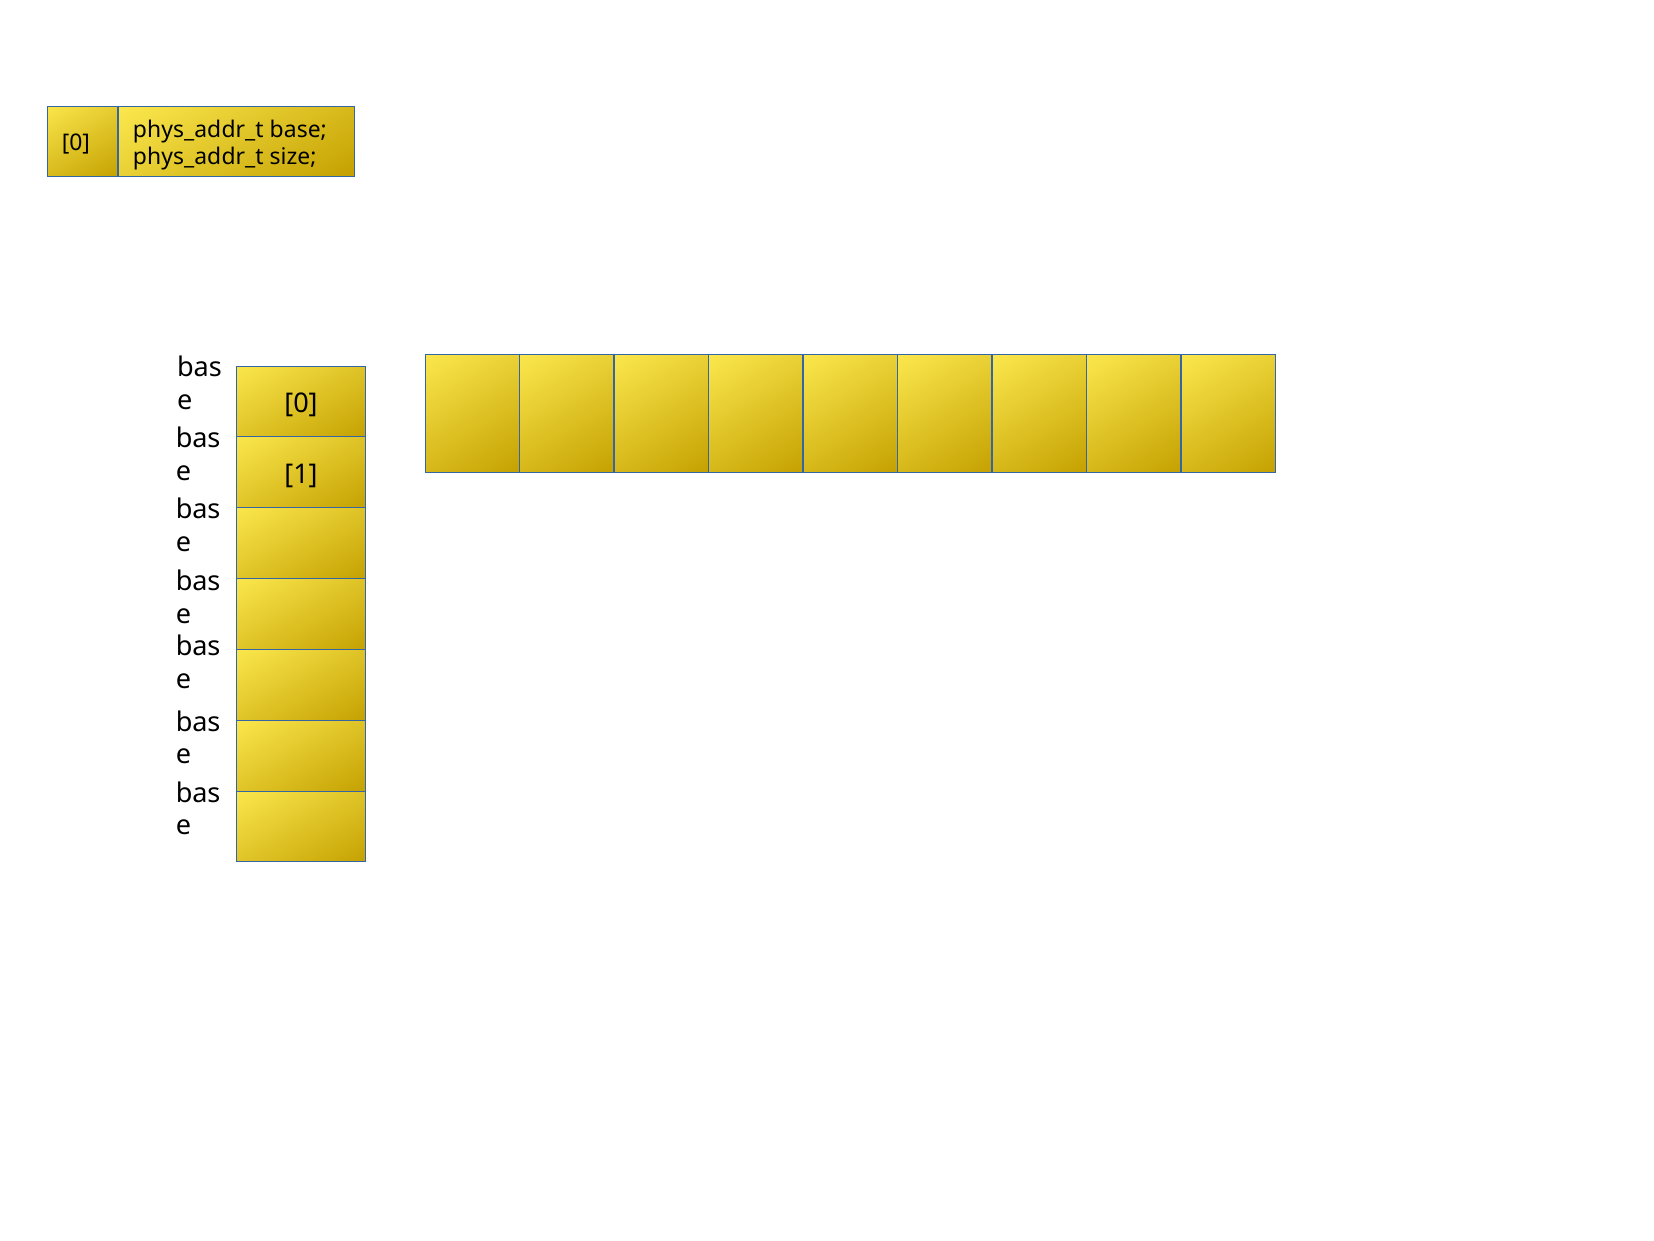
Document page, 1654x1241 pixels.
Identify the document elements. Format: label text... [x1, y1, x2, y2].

text_box base [161, 621, 248, 668]
text_box base [161, 767, 248, 814]
text_box [1] [236, 436, 366, 507]
text_box base [162, 342, 249, 389]
text_box [0] [236, 366, 366, 436]
text_box base [161, 413, 248, 460]
text_box [425, 354, 1276, 473]
text_box phys_addr_t base; phys_addr_t size; [118, 106, 355, 177]
text_box base [161, 556, 248, 603]
text_box base [161, 696, 248, 743]
text_box [0] [47, 106, 118, 177]
text_box base [161, 484, 248, 531]
text_box [236, 507, 366, 862]
